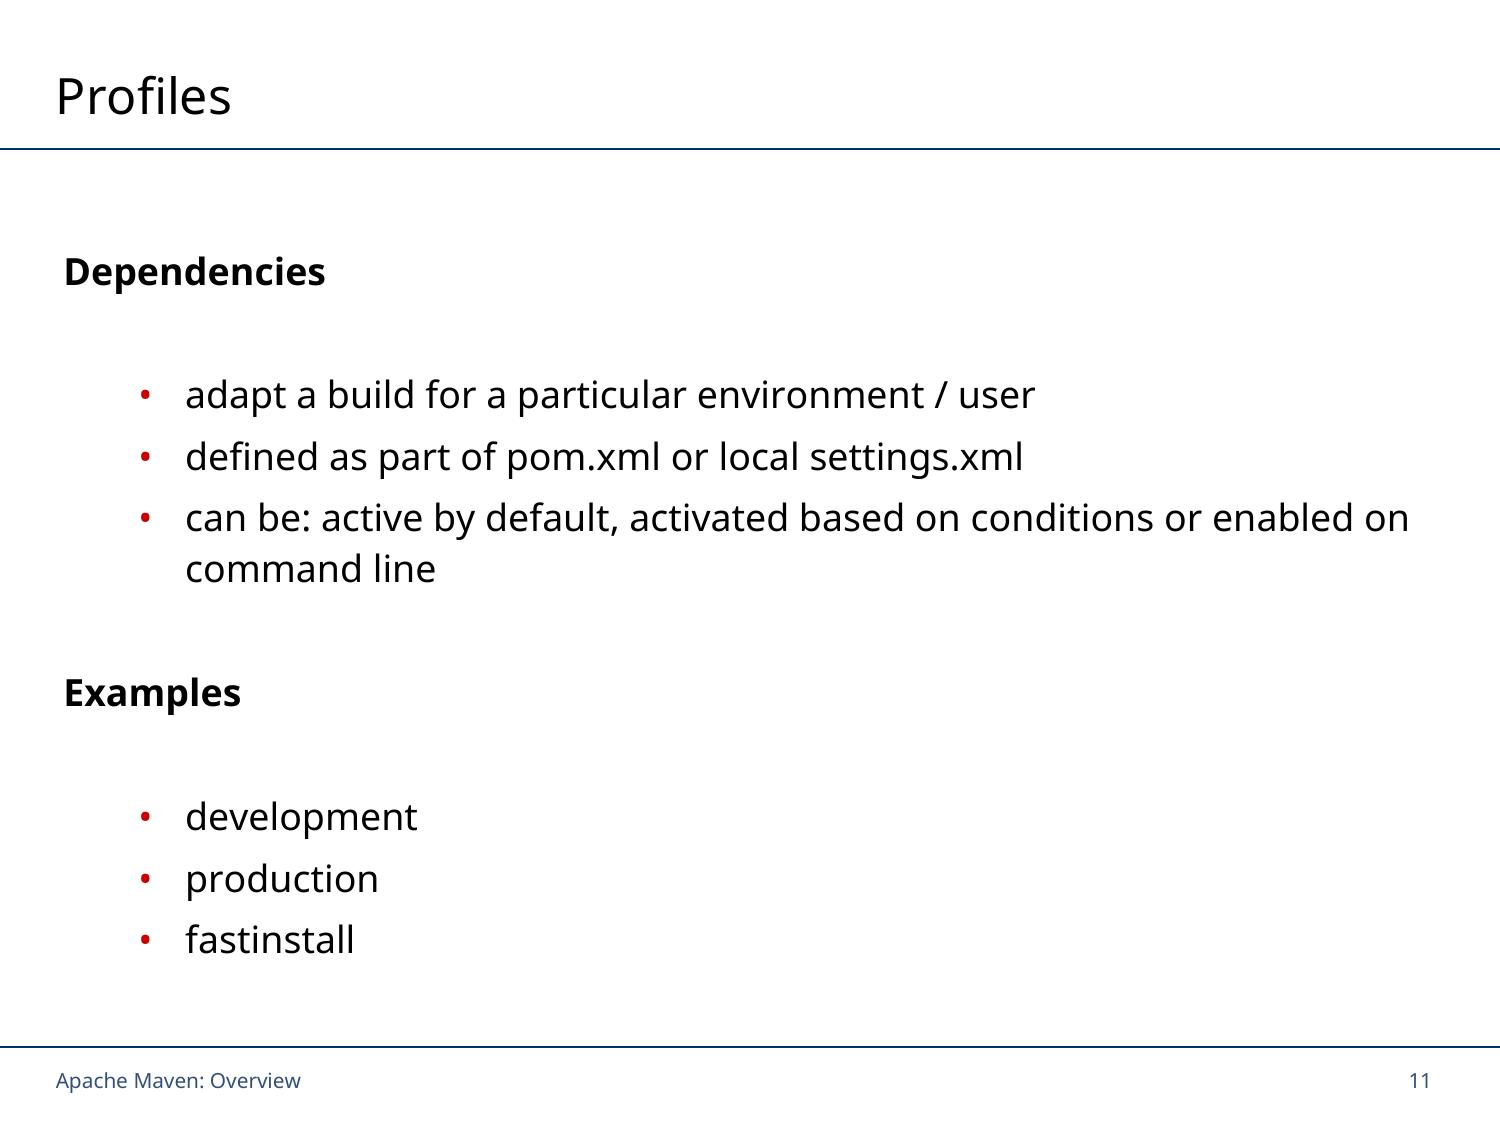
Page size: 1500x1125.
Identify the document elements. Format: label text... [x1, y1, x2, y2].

list Dependencies adapt a build for a particular environment / user defined as part of pom.xml or local settings.xml can be: active by default, activated based on conditions or enabled on command line Examples development production fastinstall [48, 174, 1455, 1038]
title Profiles [41, 0, 1016, 138]
